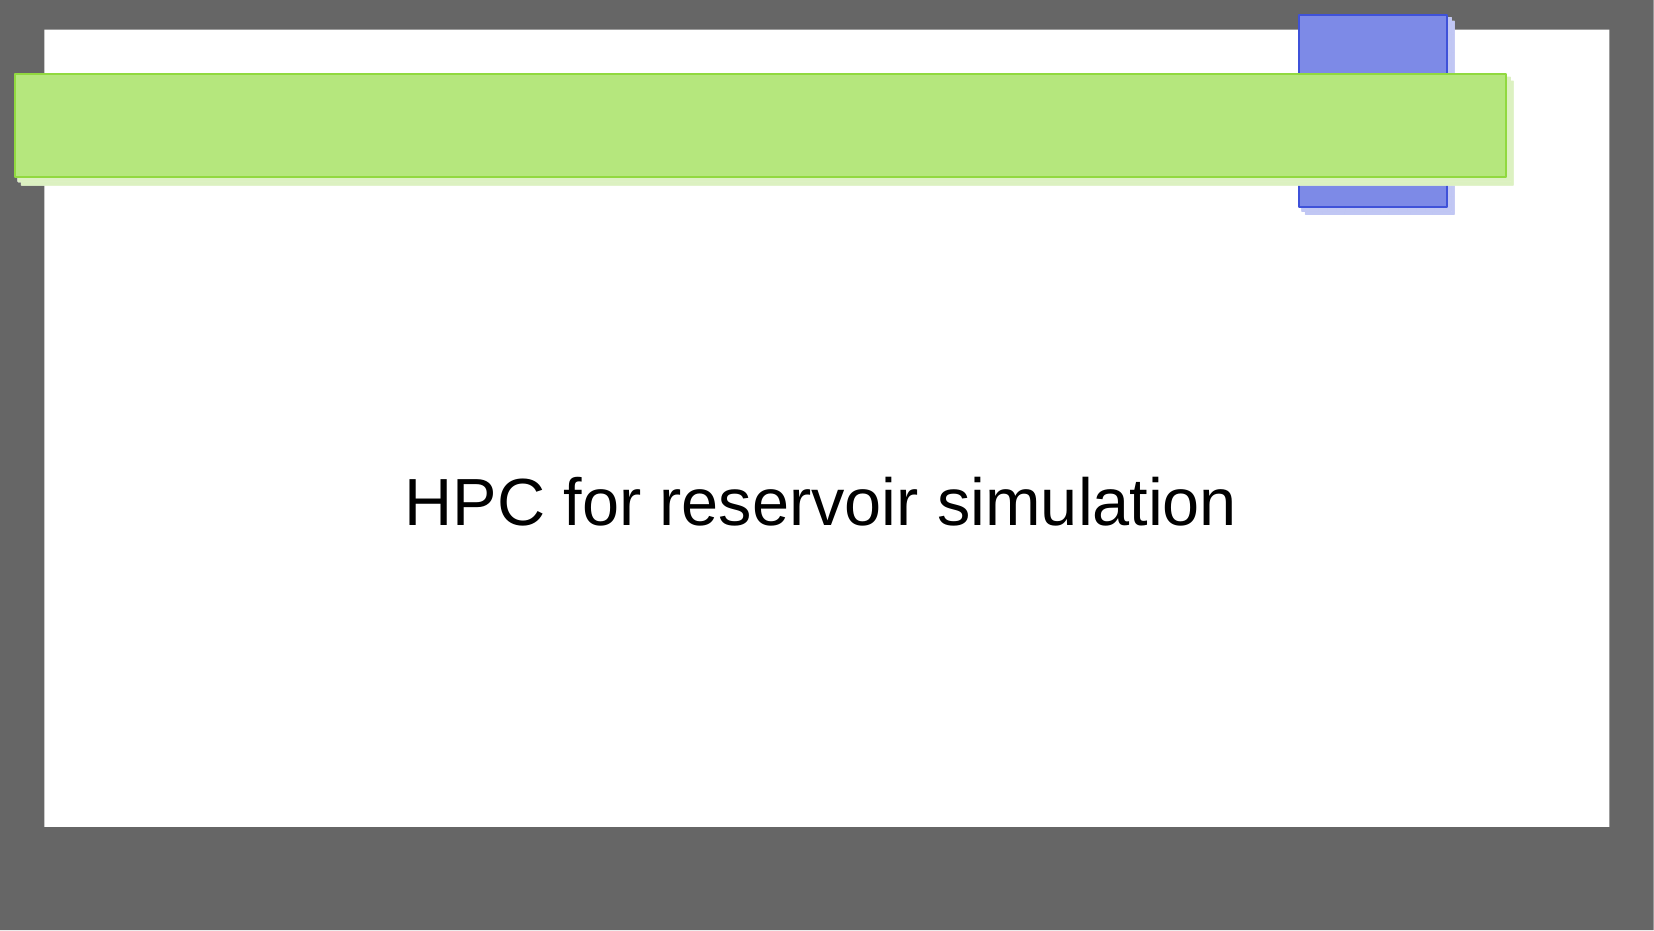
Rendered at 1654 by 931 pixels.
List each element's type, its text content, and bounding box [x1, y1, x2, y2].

subtitle HPC for reservoir simulation [112, 262, 1530, 742]
